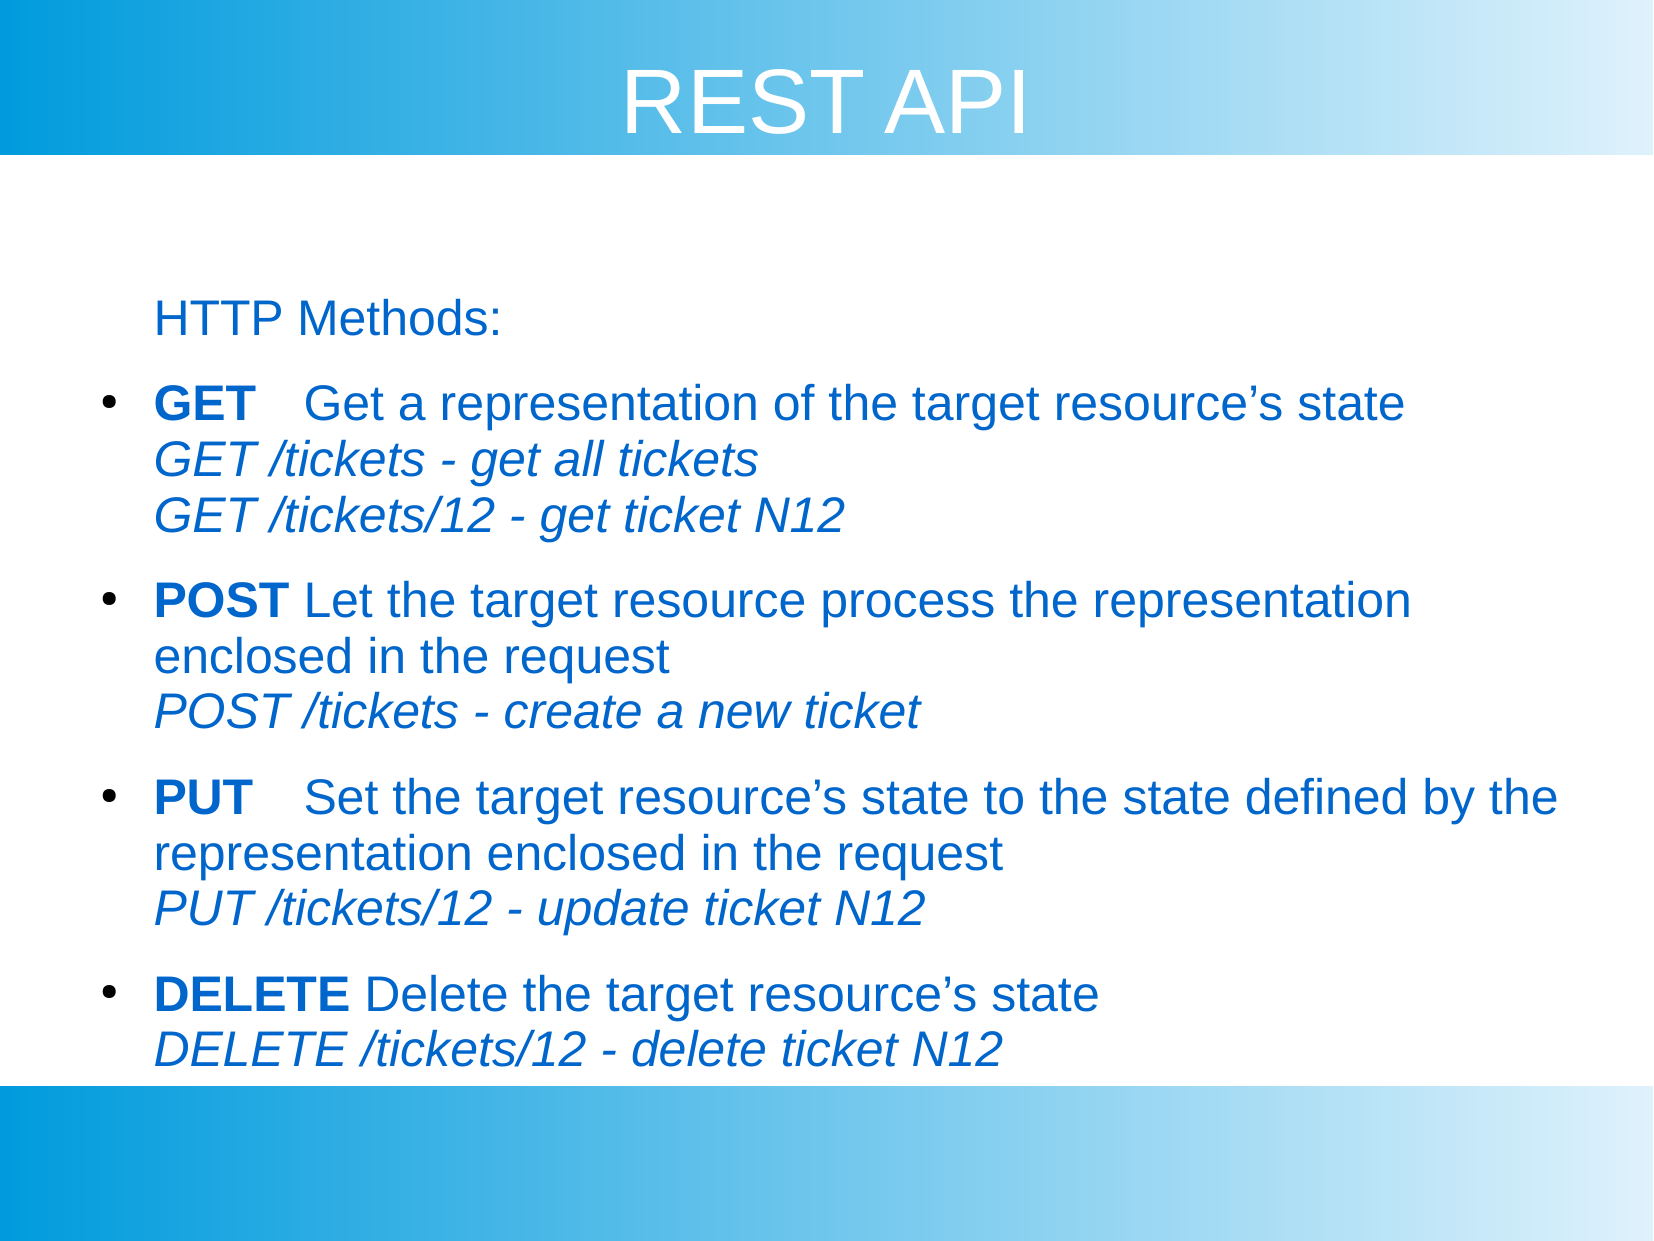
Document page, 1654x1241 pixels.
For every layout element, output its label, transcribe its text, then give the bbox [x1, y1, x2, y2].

list HTTP Methods: GET Get a representation of the target resource’s state GET /tickets - get all tickets GET /tickets/12 - get ticket N12 POST Let the target resource process the representation enclosed in the request POST /tickets - create a new ticket PUT Set the target resource’s state to the state defined by the representation enclosed in the request PUT /tickets/12 - update ticket N12 DELETE Delete the target resource’s state DELETE /tickets/12 - delete ticket N12 [82, 290, 1571, 1010]
title REST API [82, 49, 1571, 155]
